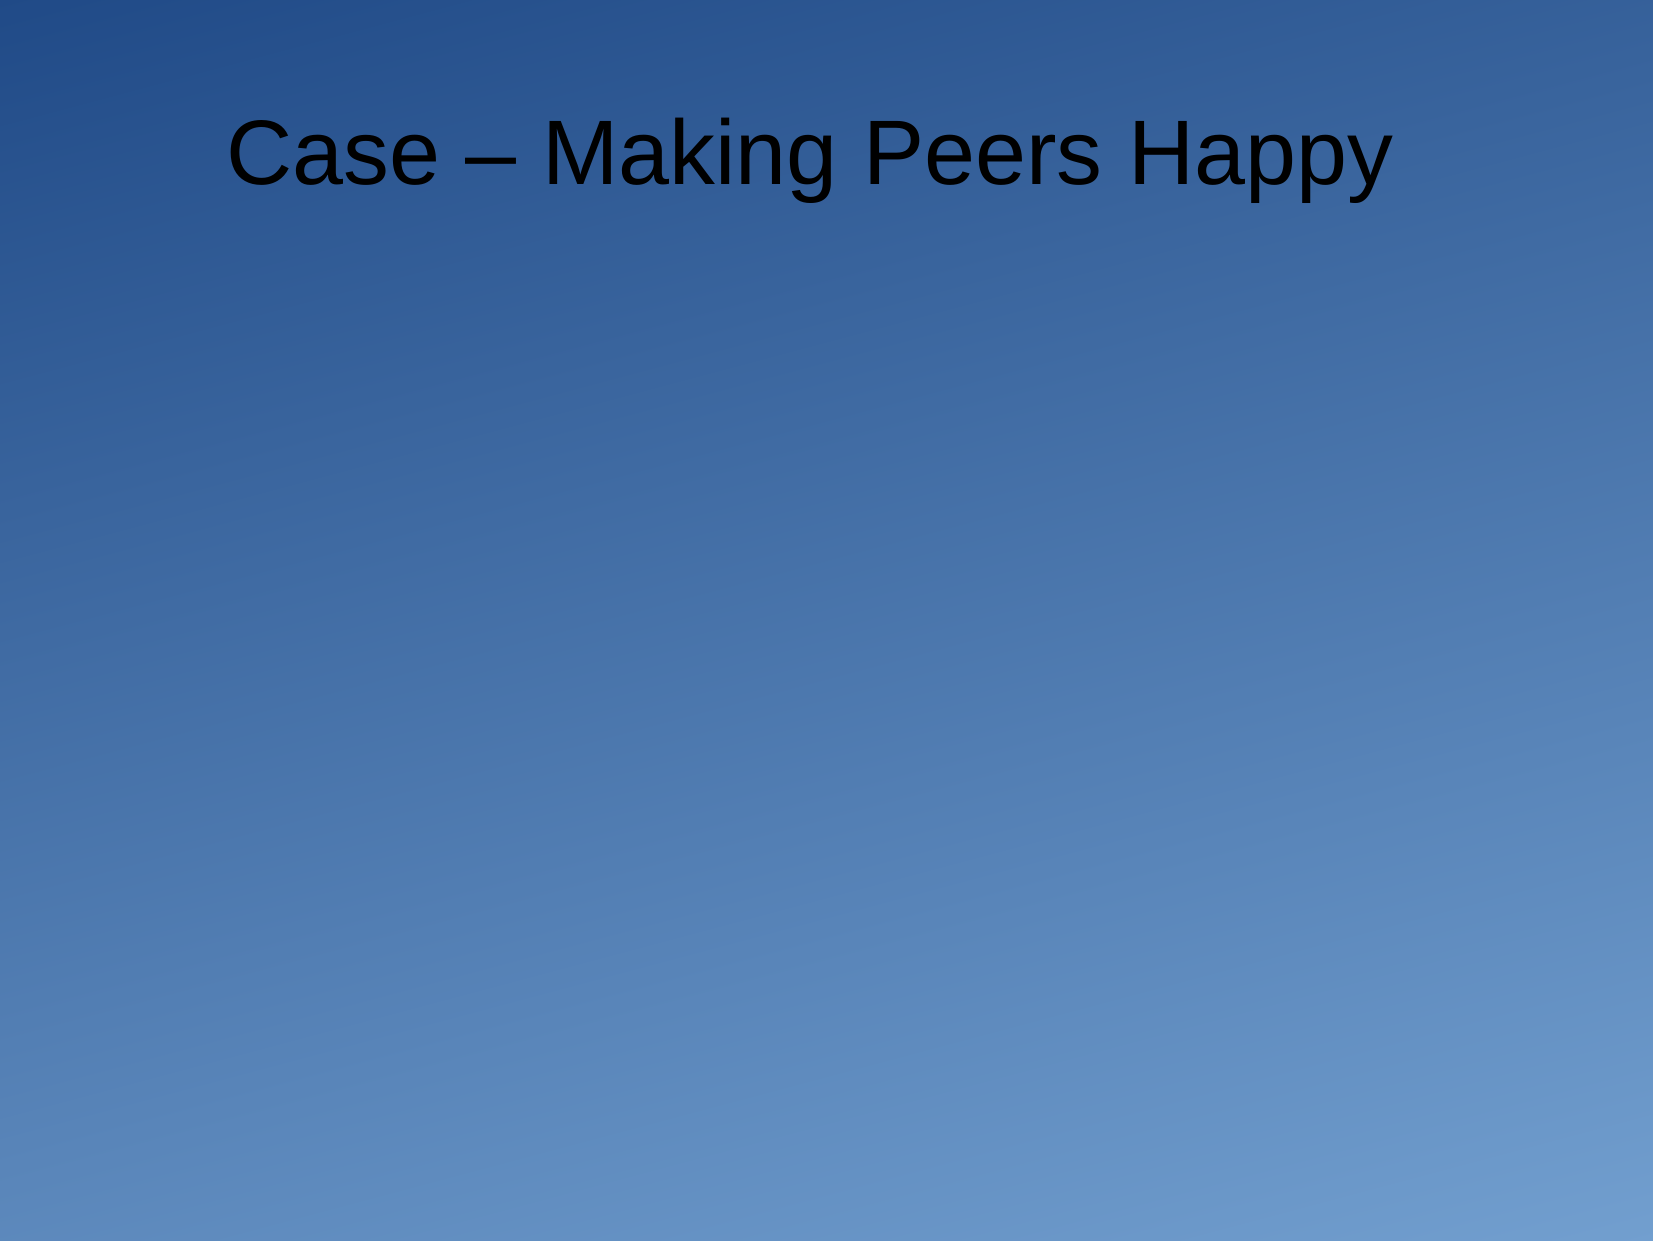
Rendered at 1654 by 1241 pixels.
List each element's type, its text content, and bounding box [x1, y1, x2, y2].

title Case – Making Peers Happy [82, 49, 1571, 257]
